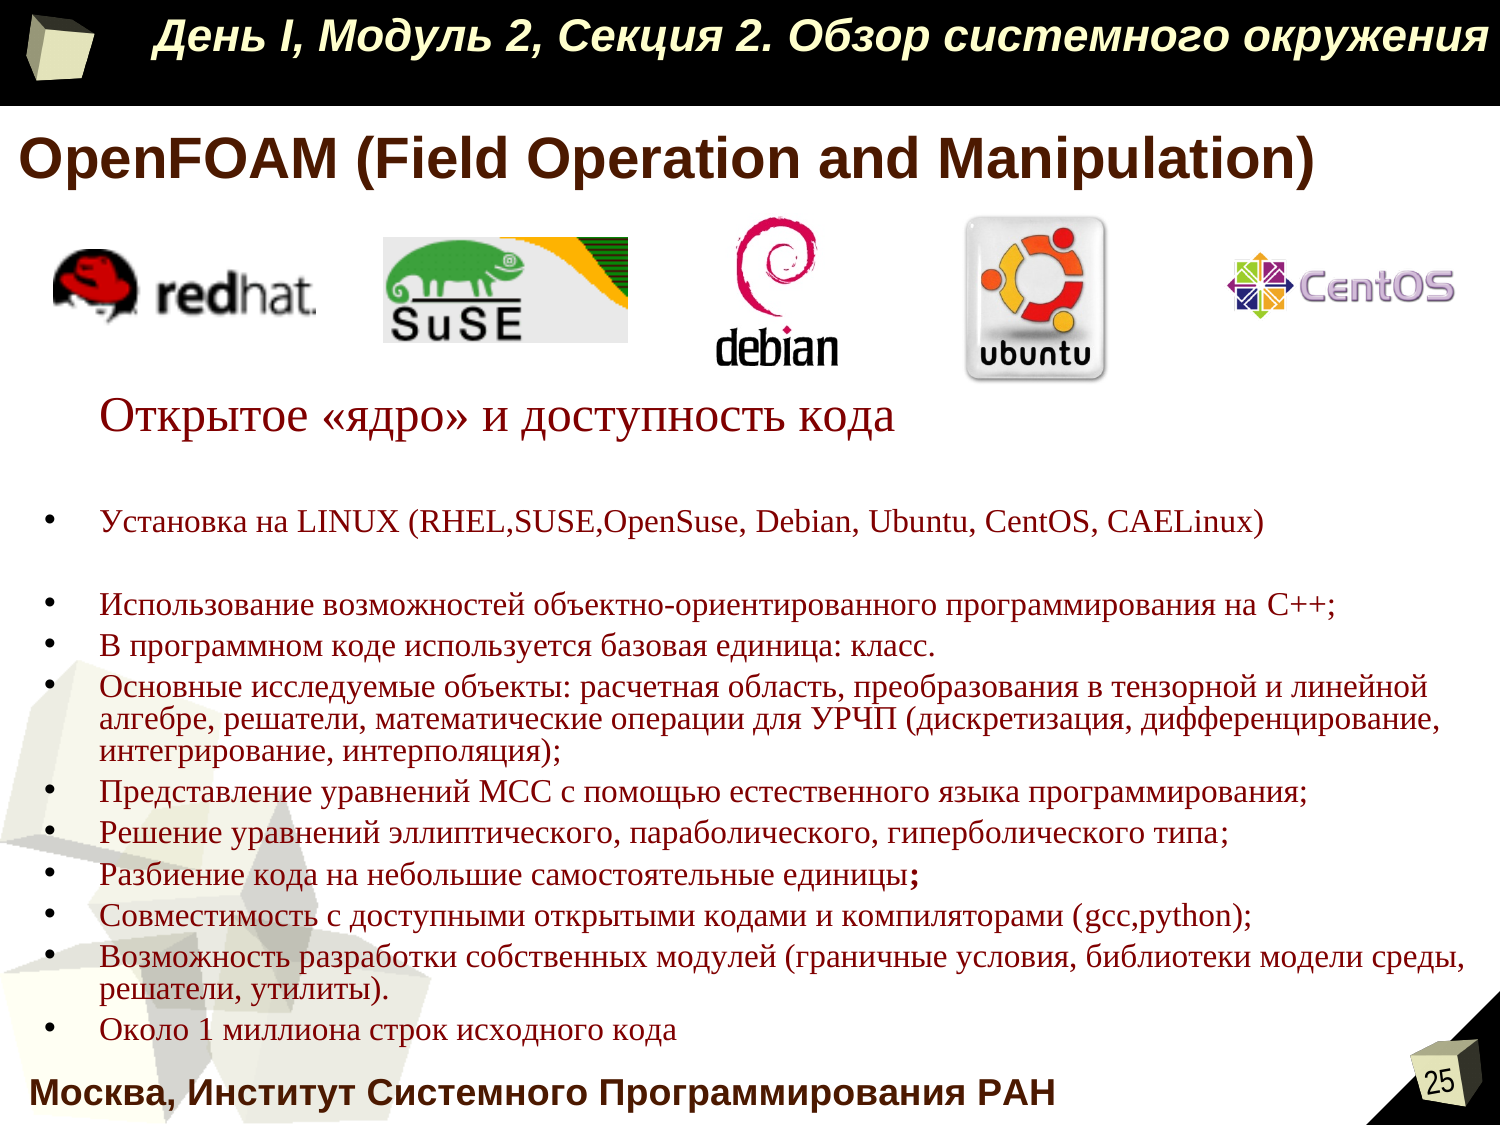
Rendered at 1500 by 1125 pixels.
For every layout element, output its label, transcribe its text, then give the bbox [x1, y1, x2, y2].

picture [962, 213, 1110, 385]
picture [383, 237, 628, 343]
text_box Открытое «ядро» и доступность кода Установка на LINUX (RHEL,SUSE,OpenSuse, Dеbian, Ubuntu, CentOS, CAELinux) Использование возможностей объектно-ориентированного программирования на C++; В программном коде используется базовая единица: класс. Основные исследуемые объекты: расчетная область, преобразования в тензорной и линейной алгебре, решатели, математические операции для УРЧП (дискретизация, дифференцирование, интегрирование, интерполяция); Представление уравнений МСС с помощью естественного языка программирования; Решение уравнений эллиптического, параболического, гиперболического типа; Разбиение кода на небольшие самостоятельные единицы; Совместимость с доступными открытыми кодами и компиляторами (gcc,python); Возможность разработки собственных модулей (граничные условия, библиотеки модели среды, решатели, утилиты). Около 1 миллиона строк исходного кода [29, 343, 1483, 1077]
picture [1222, 249, 1458, 322]
picture [0, 659, 433, 1125]
picture [714, 213, 840, 368]
picture [423, 1088, 433, 1102]
text_box OpenFOAM (Field Operation and Manipulation) [4, 112, 1500, 198]
picture [53, 249, 316, 334]
